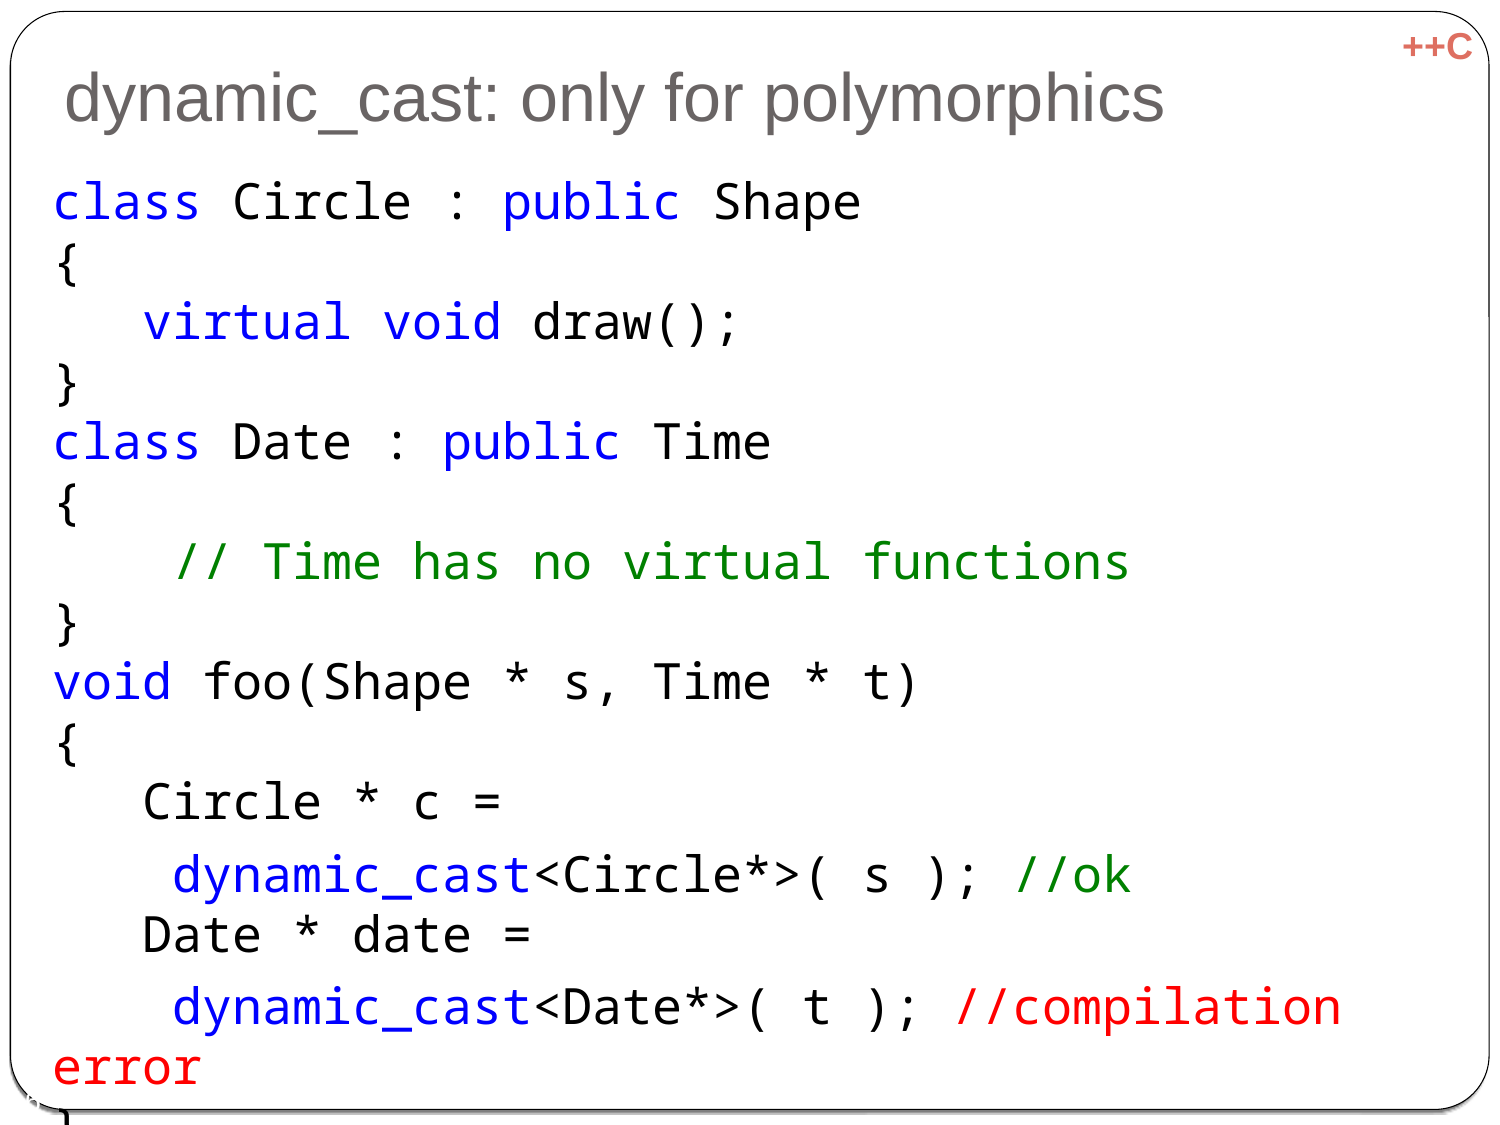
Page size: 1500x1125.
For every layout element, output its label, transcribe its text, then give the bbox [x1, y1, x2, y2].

slide_number <number> [0, 1074, 50, 1125]
title dynamic_cast: only for polymorphics [50, 45, 1450, 150]
list class Circle : public Shape { virtual void draw(); } class Date : public Time { // Time has no virtual functions } void foo(Shape * s, Time * t) { Circle * c = dynamic_cast<Circle*>( s ); //ok Date * date = dynamic_cast<Date*>( t ); //compilation error } [37, 162, 1463, 1088]
